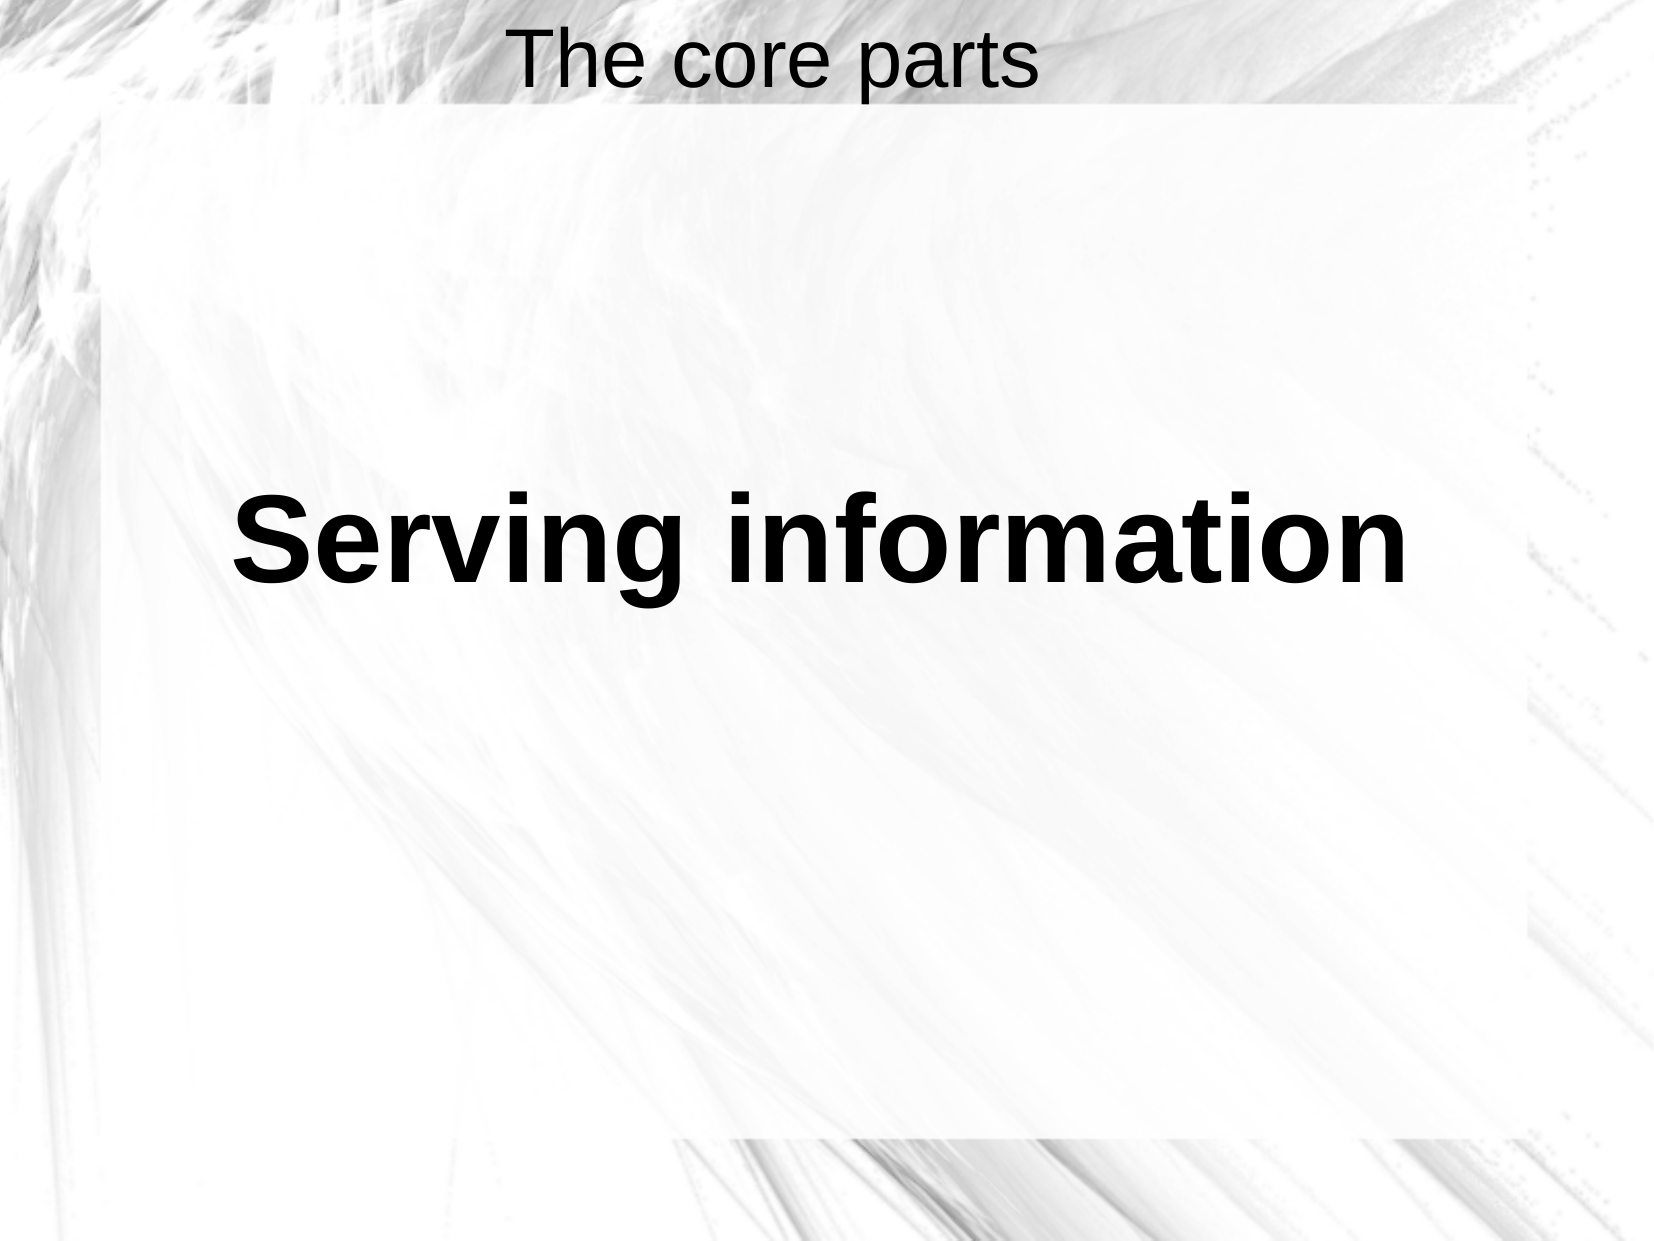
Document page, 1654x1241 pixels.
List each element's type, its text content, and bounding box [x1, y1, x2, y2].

picture [0, 0, 1654, 1241]
list Serving information [76, 155, 1565, 1152]
title The core parts [29, 0, 1518, 119]
